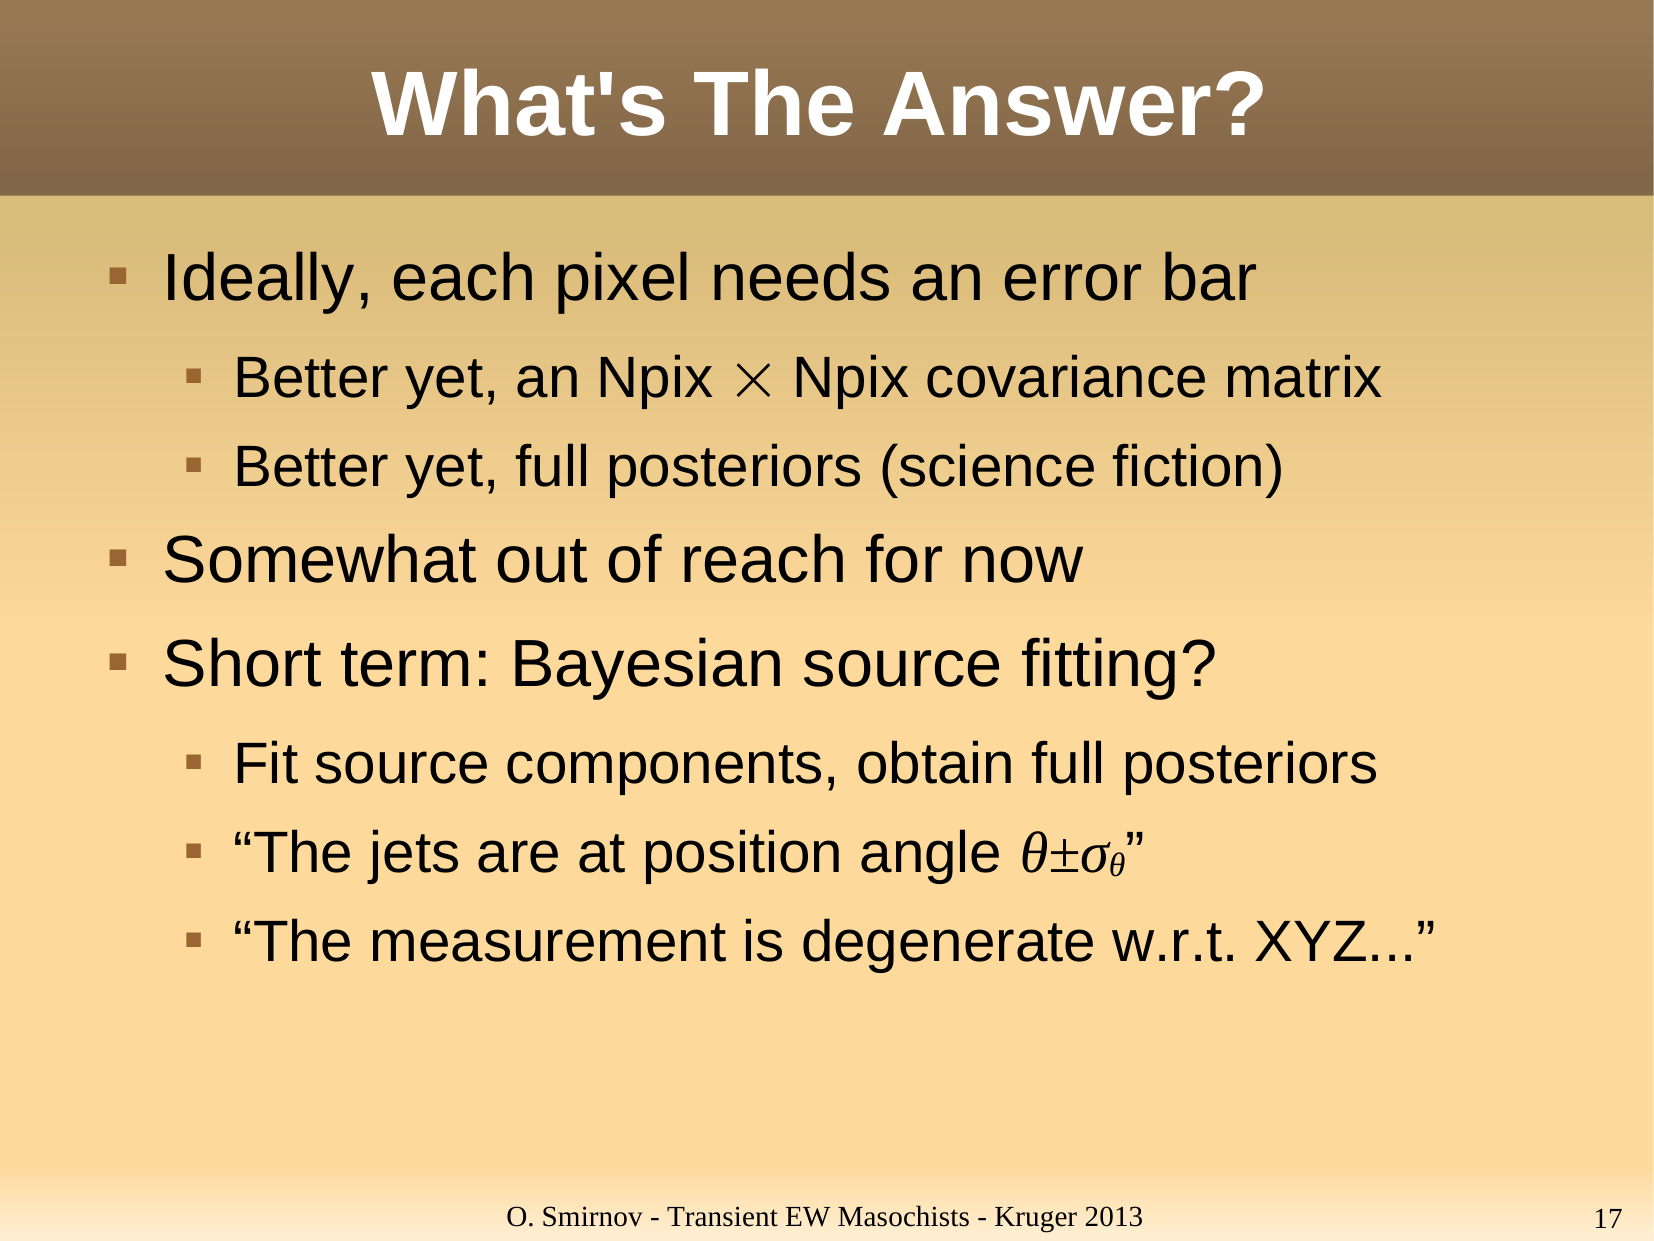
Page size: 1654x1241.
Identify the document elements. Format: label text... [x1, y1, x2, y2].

picture [0, 0, 1654, 1241]
title What's The Answer? [76, 0, 1565, 208]
list Ideally, each pixel needs an error bar Better yet, an Npix ´ Npix covariance matrix Better yet, full posteriors (science fiction) Somewhat out of reach for now Short term: Bayesian source fitting? Fit source components, obtain full posteriors “The jets are at position angle θ±σθ” “The measurement is degenerate w.r.t. XYZ...” [91, 240, 1614, 1157]
